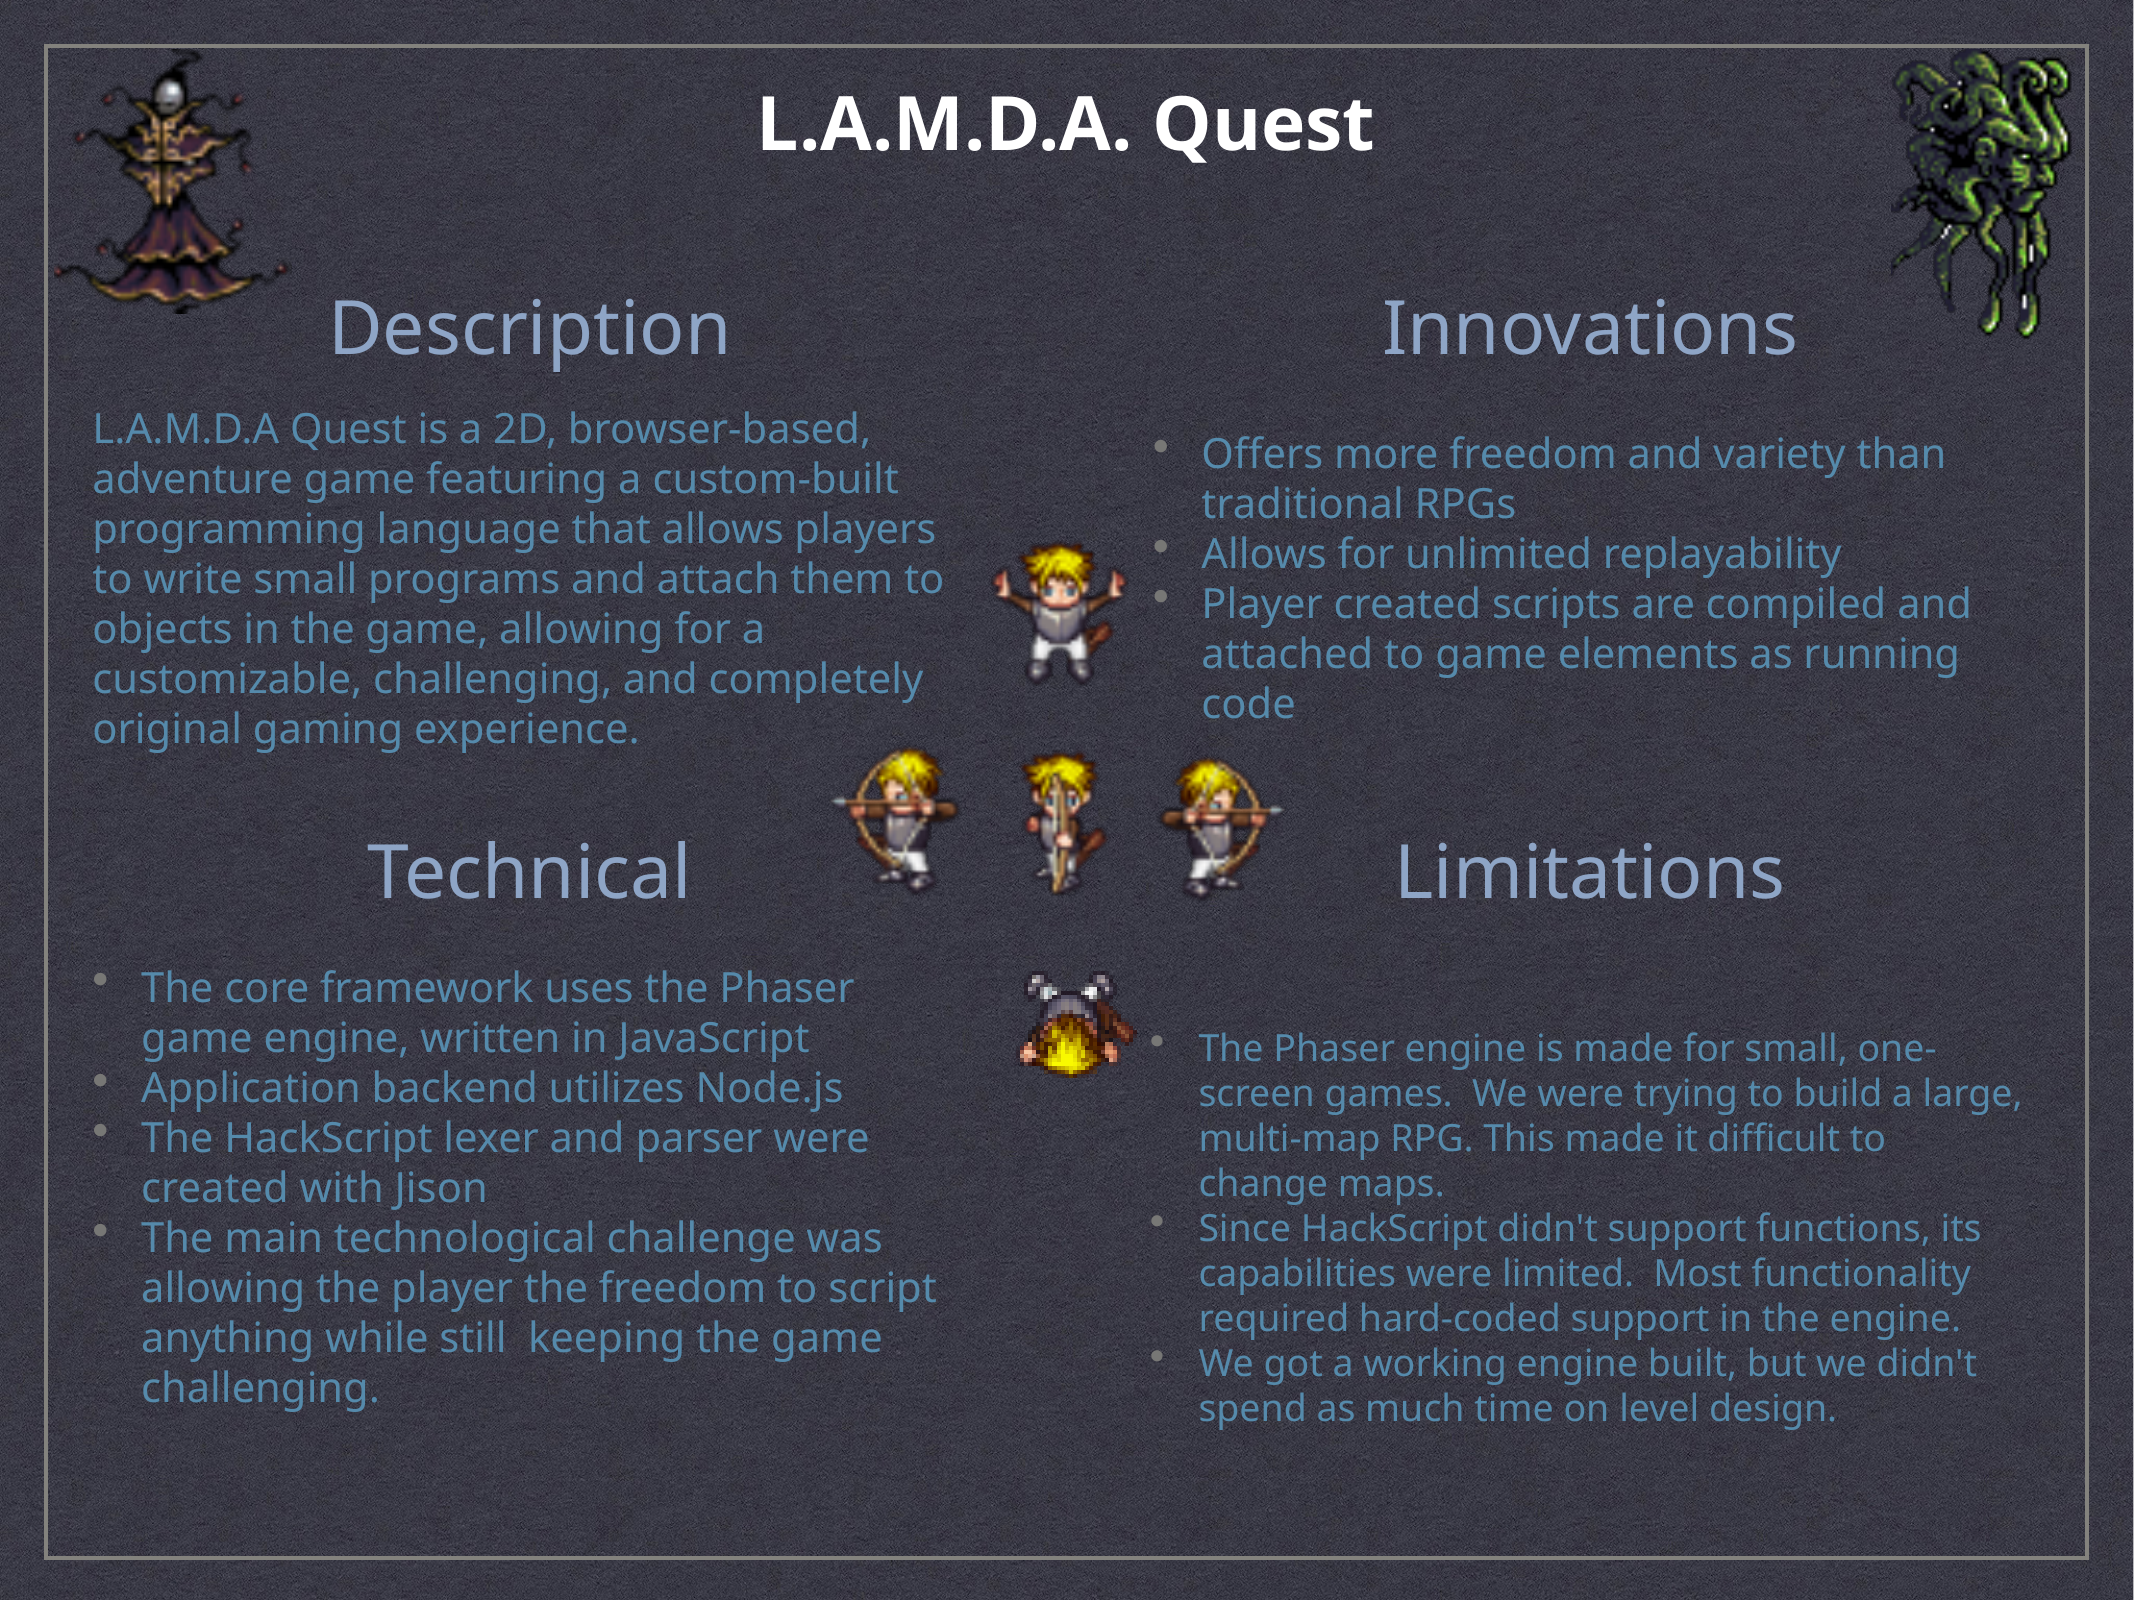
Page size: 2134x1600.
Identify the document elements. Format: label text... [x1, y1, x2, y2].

text_box Innovations [1373, 271, 1807, 379]
text_box L.A.M.D.A Quest is a 2D, browser-based, adventure game featuring a custom-built programming language that allows players to write small programs and attach them to objects in the game, allowing for a customizable, challenging, and completely original gaming experience. [84, 393, 976, 761]
text_box Description [319, 271, 741, 379]
text_box The core framework uses the Phaser game engine, written in JavaScript Application backend utilizes Node.js The HackScript lexer and parser were created with Jison The main technological challenge was allowing the player the freedom to script anything while still keeping the game challenging. [84, 952, 976, 1420]
picture [0, 0, 2134, 1600]
text_box Offers more freedom and variety than traditional RPGs Allows for unlimited replayability Player created scripts are compiled and attached to game elements as running code [1144, 418, 2036, 736]
text_box Limitations [1386, 815, 1795, 923]
text_box L.A.M.D.A. Quest [748, 67, 1385, 175]
text_box Technical [359, 815, 701, 923]
text_box The Phaser engine is made for small, one-screen games. We were trying to build a large, multi-map RPG. This made it difficult to change maps. Since HackScript didn't support functions, its capabilities were limited. Most functionality required hard-coded support in the engine. We got a working engine built, but we didn't spend as much time on level design. [1141, 1015, 2033, 1438]
